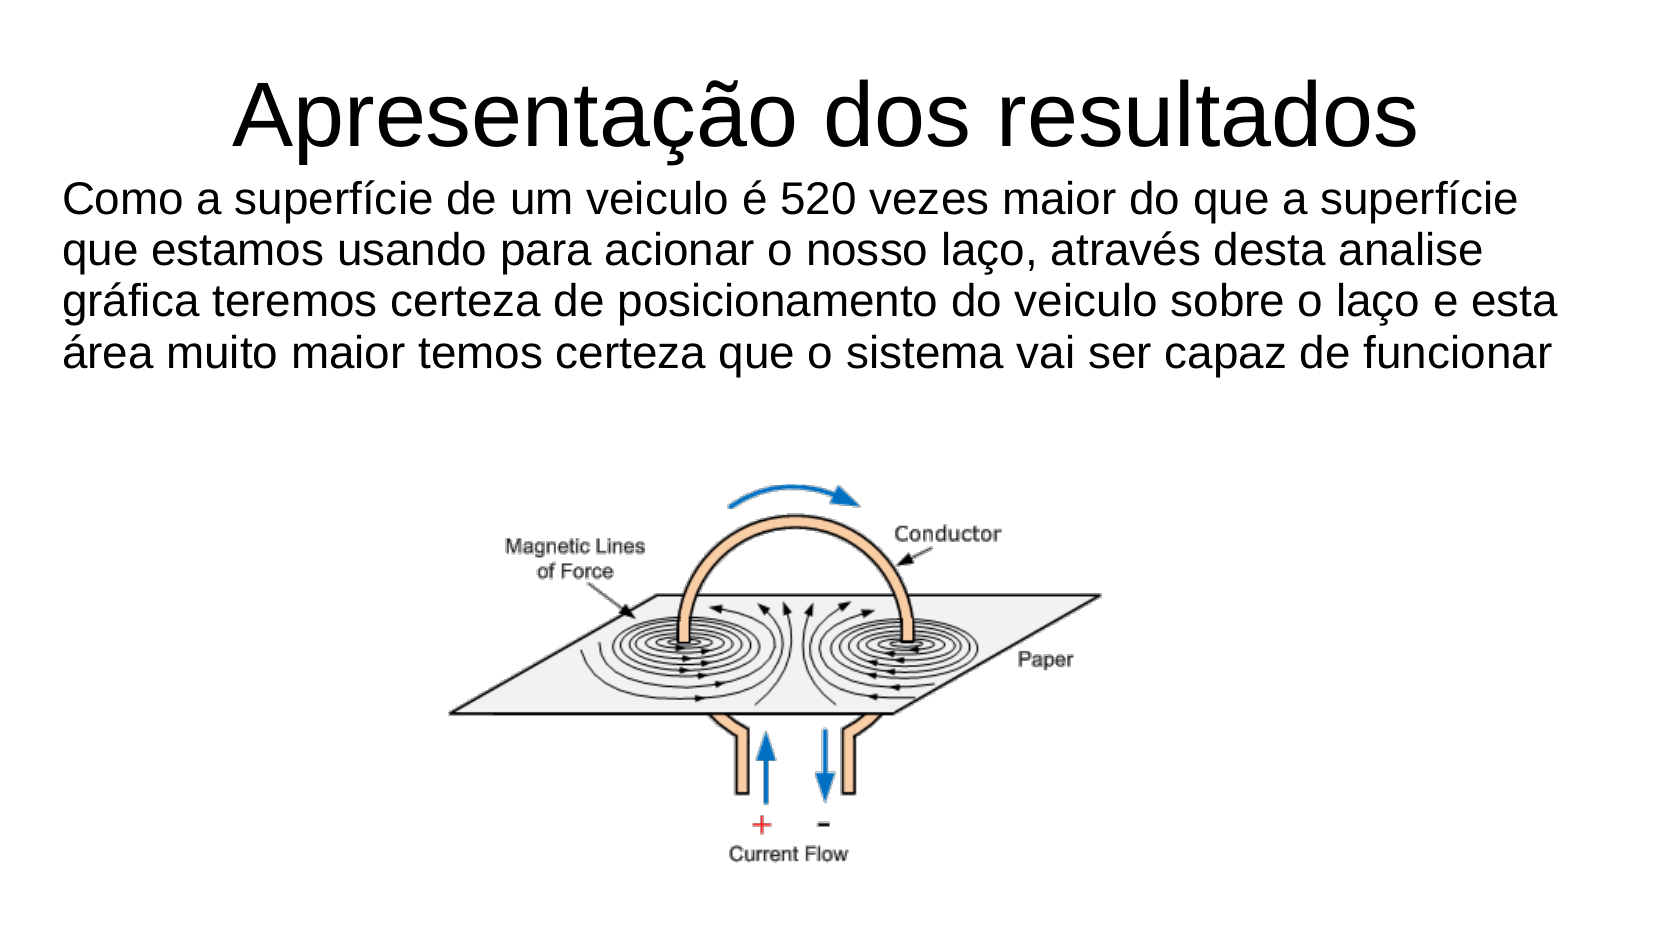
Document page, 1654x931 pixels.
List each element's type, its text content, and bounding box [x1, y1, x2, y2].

title Apresentação dos resultados [82, 12, 1571, 165]
picture [448, 484, 1102, 869]
text_box Como a superfície de um veiculo é 520 vezes maior do que a superfície que estamos usando para acionar o nosso laço, através desta analise gráfica teremos certeza de posicionamento do veiculo sobre o laço e esta área muito maior temos certeza que o sistema vai ser capaz de funcionar [47, 165, 1619, 386]
